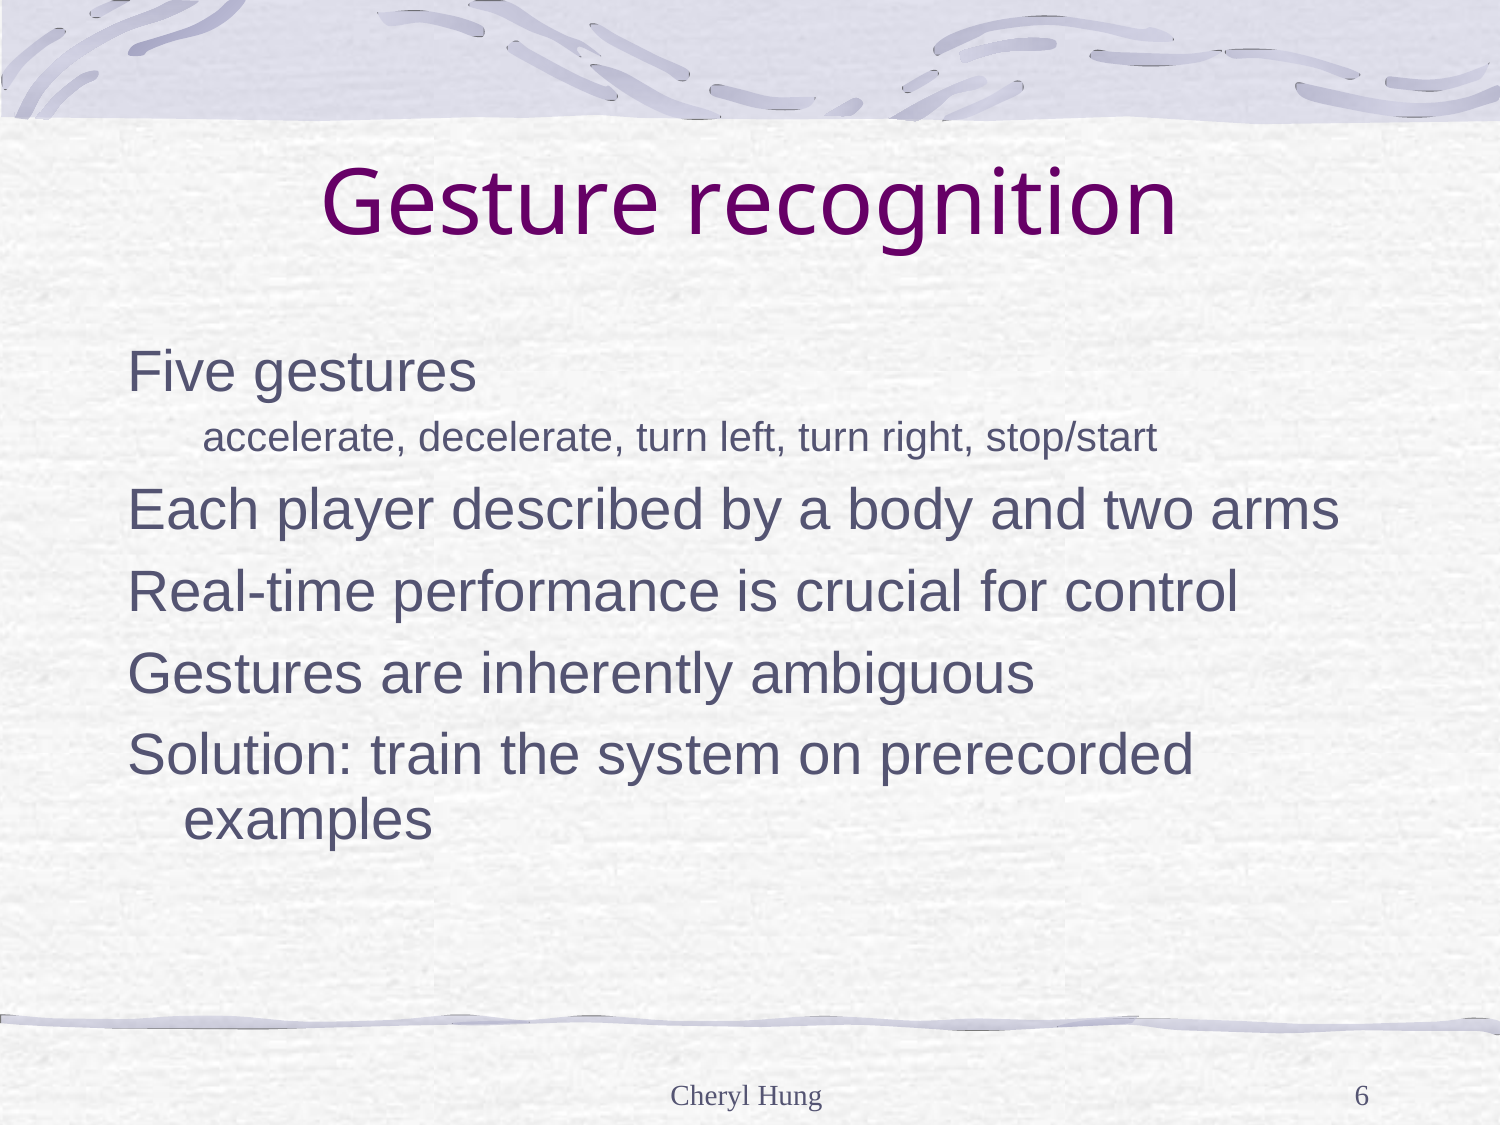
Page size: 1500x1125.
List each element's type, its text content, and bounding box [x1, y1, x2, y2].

picture [0, 0, 1500, 1125]
list Five gestures accelerate, decelerate, turn left, turn right, stop/start Each player described by a body and two arms Real-time performance is crucial for control Gestures are inherently ambiguous Solution: train the system on prerecorded examples [112, 330, 1388, 934]
title Gesture recognition [112, 147, 1388, 270]
